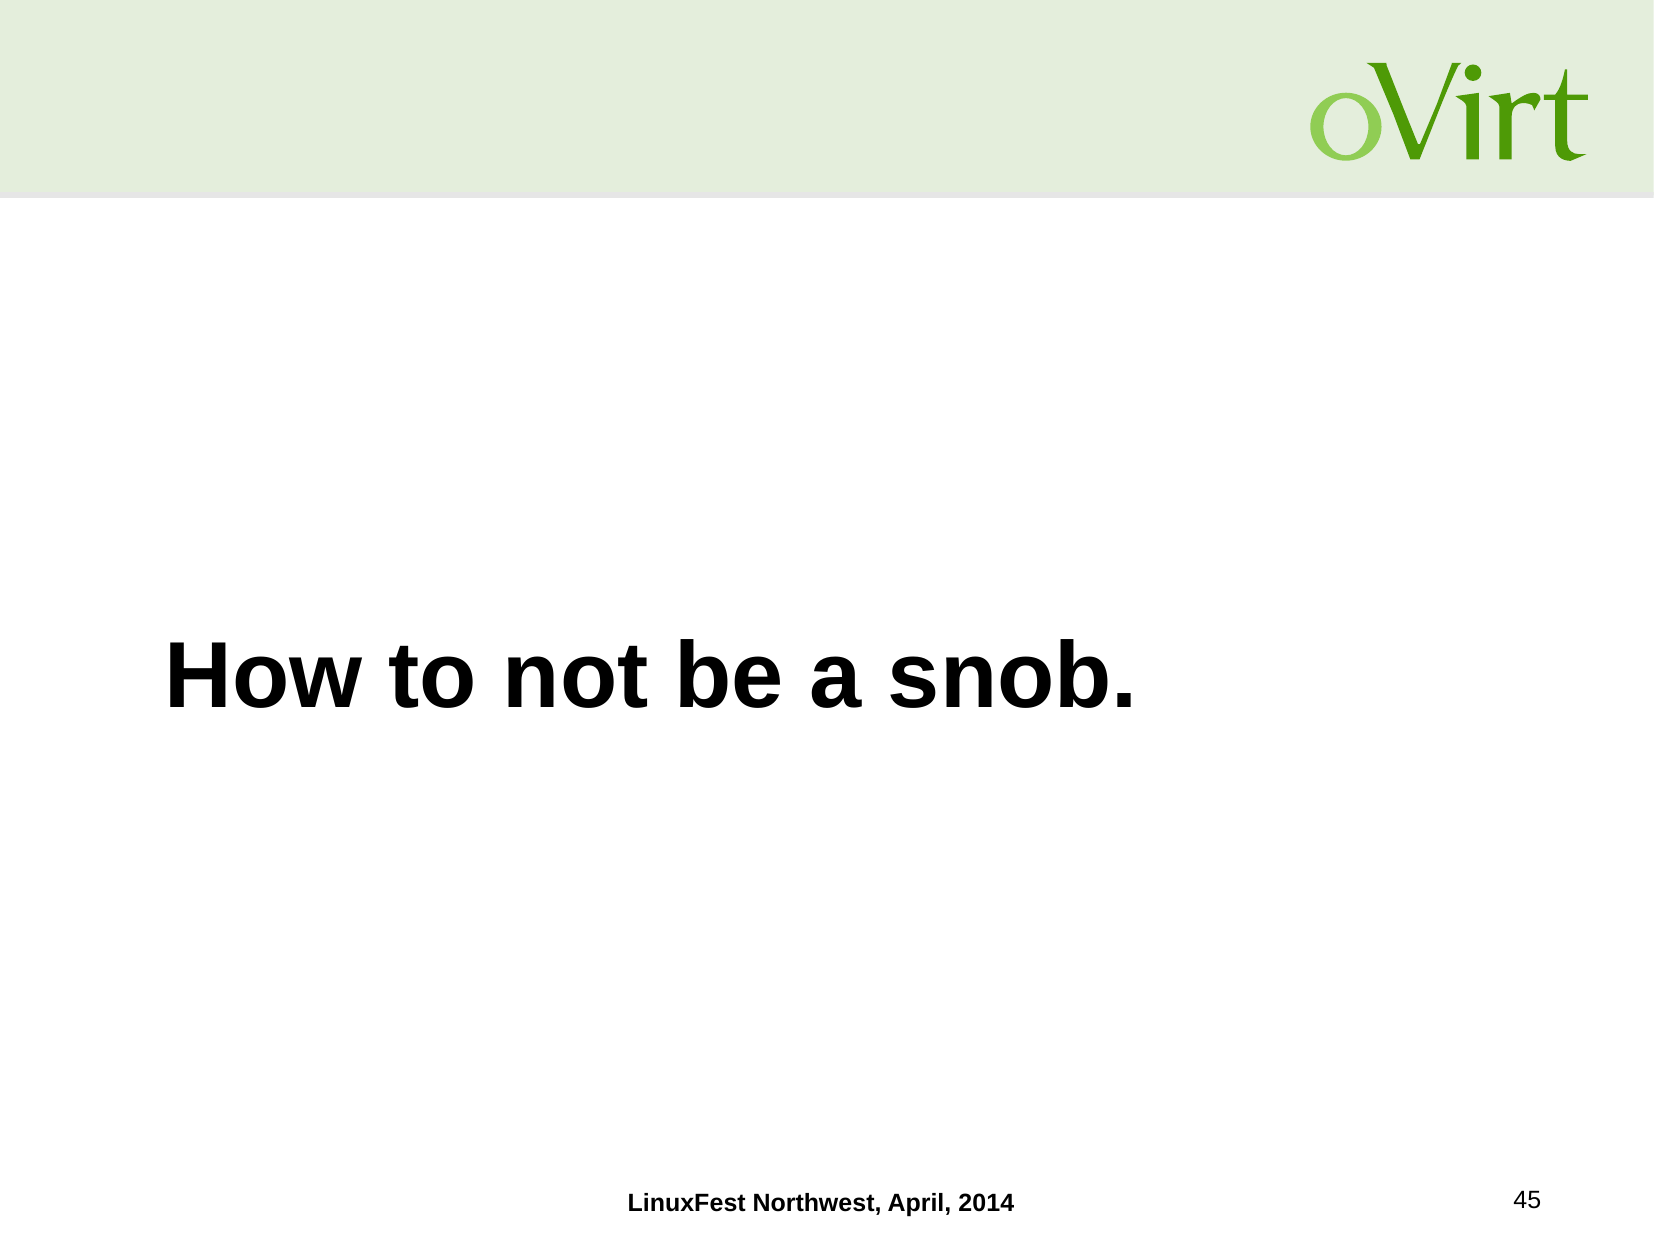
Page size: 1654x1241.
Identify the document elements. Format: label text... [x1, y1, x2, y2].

text_box How to not be a snob. [150, 615, 1654, 750]
